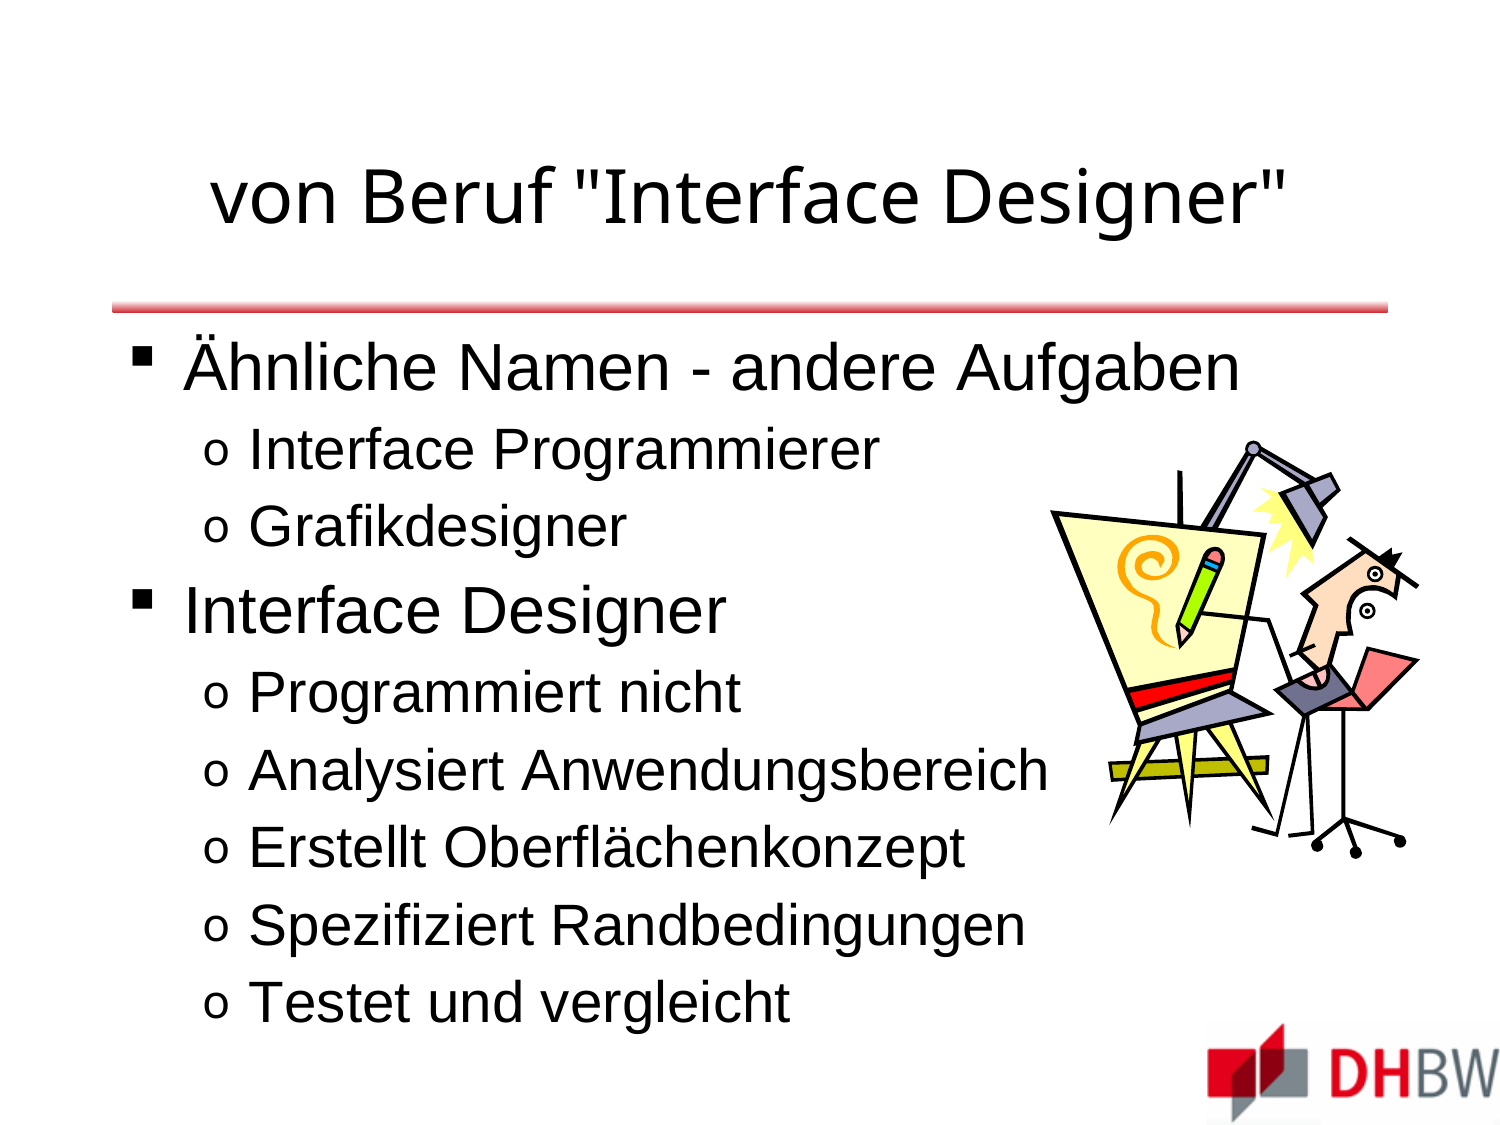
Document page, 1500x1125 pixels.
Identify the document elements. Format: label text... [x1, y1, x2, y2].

title von Beruf "Interface Designer" [112, 96, 1388, 292]
picture [1050, 437, 1424, 863]
list Ähnliche Namen - andere Aufgaben Interface Programmierer Grafikdesigner Interface Designer Programmiert nicht Analysiert Anwendungsbereich Erstellt Oberflächenkonzept Spezifiziert Randbedingungen Testet und vergleicht [112, 324, 1388, 1051]
picture [1206, 1021, 1500, 1125]
